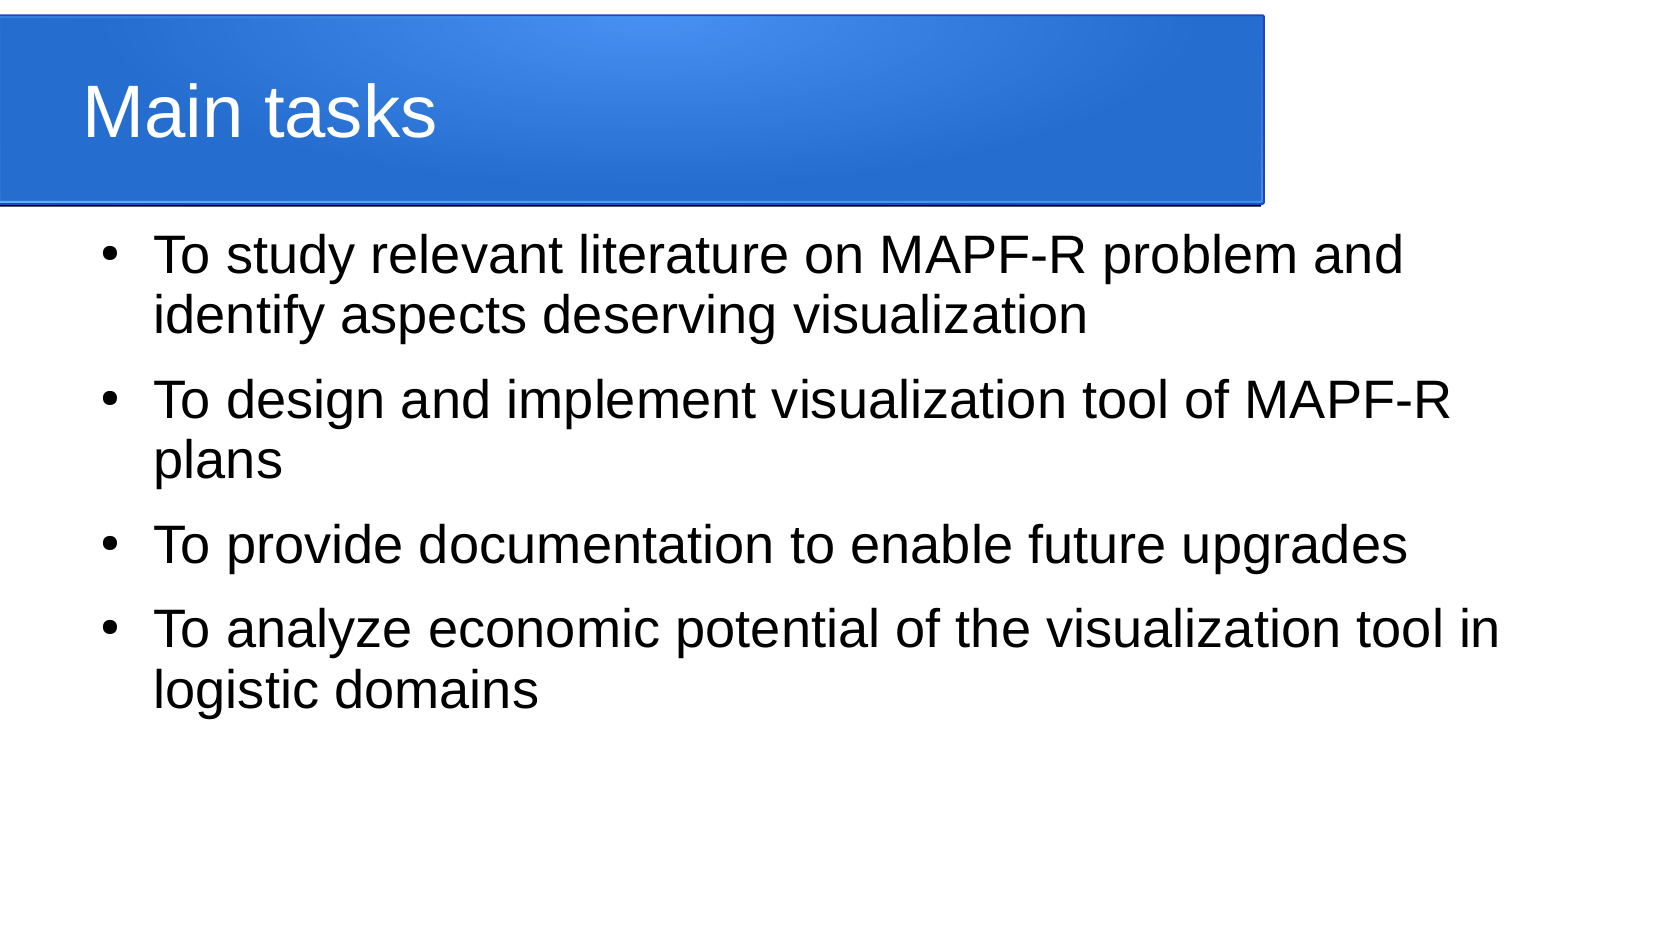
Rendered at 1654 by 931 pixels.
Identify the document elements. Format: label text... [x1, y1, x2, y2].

list To study relevant literature on MAPF-R problem and identify aspects deserving visualization To design and implement visualization tool of MAPF-R plans To provide documentation to enable future upgrades To analyze economic potential of the visualization tool in logistic domains [82, 224, 1571, 764]
title Main tasks [82, 35, 1235, 189]
